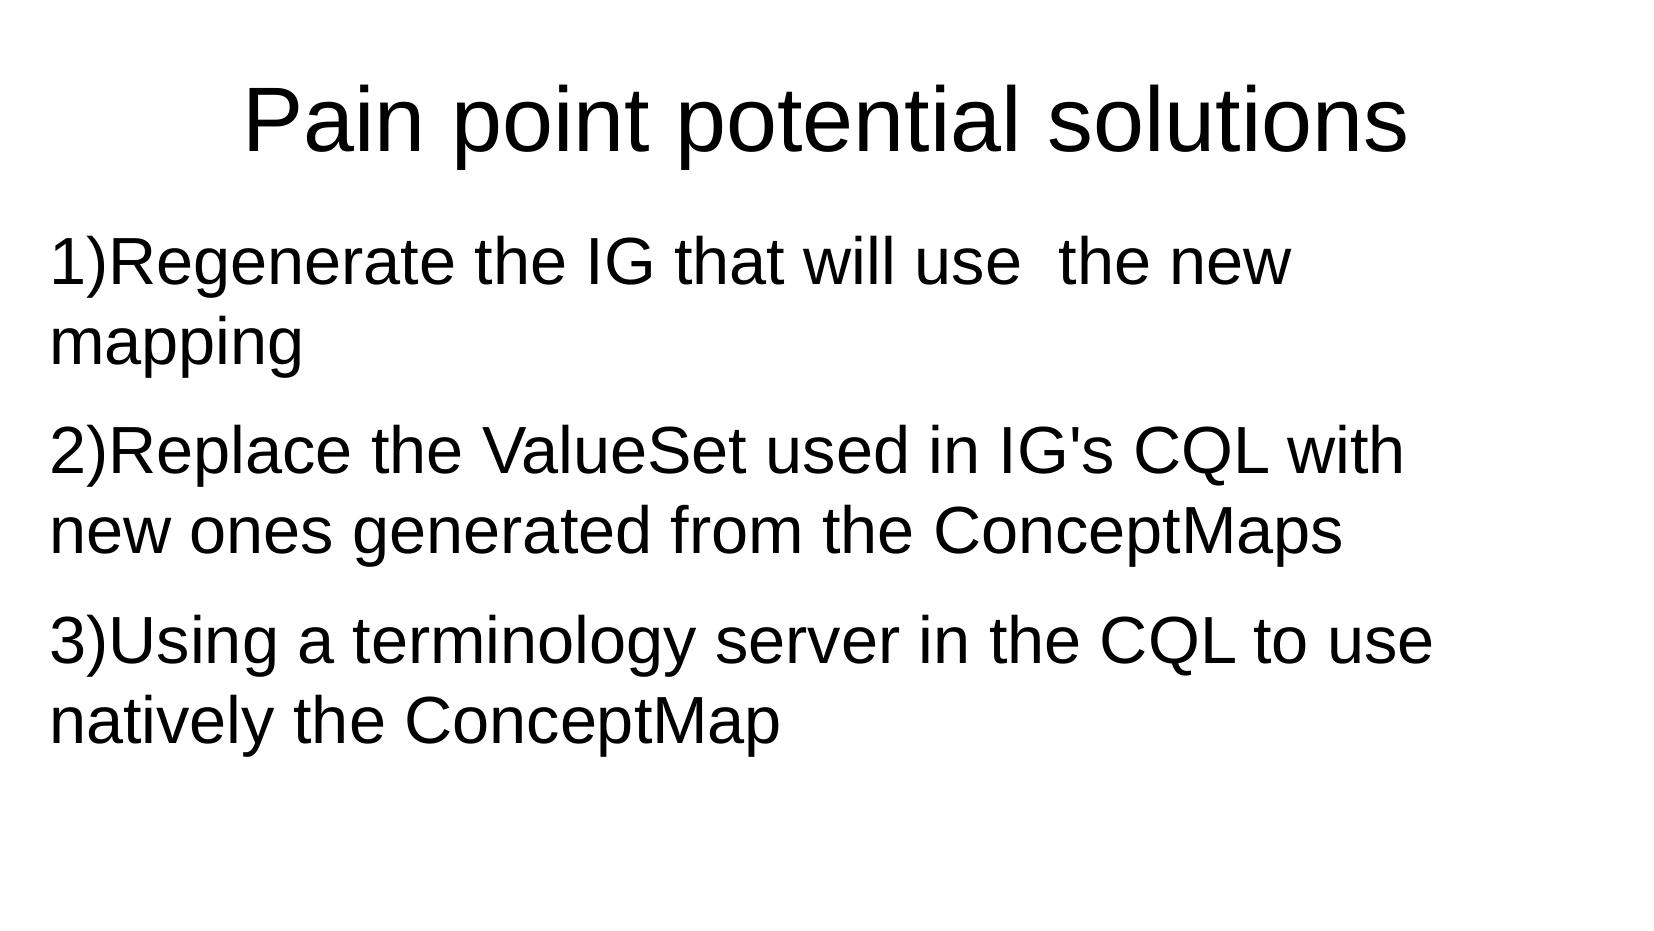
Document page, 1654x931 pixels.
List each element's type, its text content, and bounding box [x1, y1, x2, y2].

list Regenerate the IG that will use the new mapping Replace the ValueSet used in IG's CQL with new ones generated from the ConceptMaps Using a terminology server in the CQL to use natively the ConceptMap [49, 217, 1538, 758]
title Pain point potential solutions [82, 37, 1571, 193]
